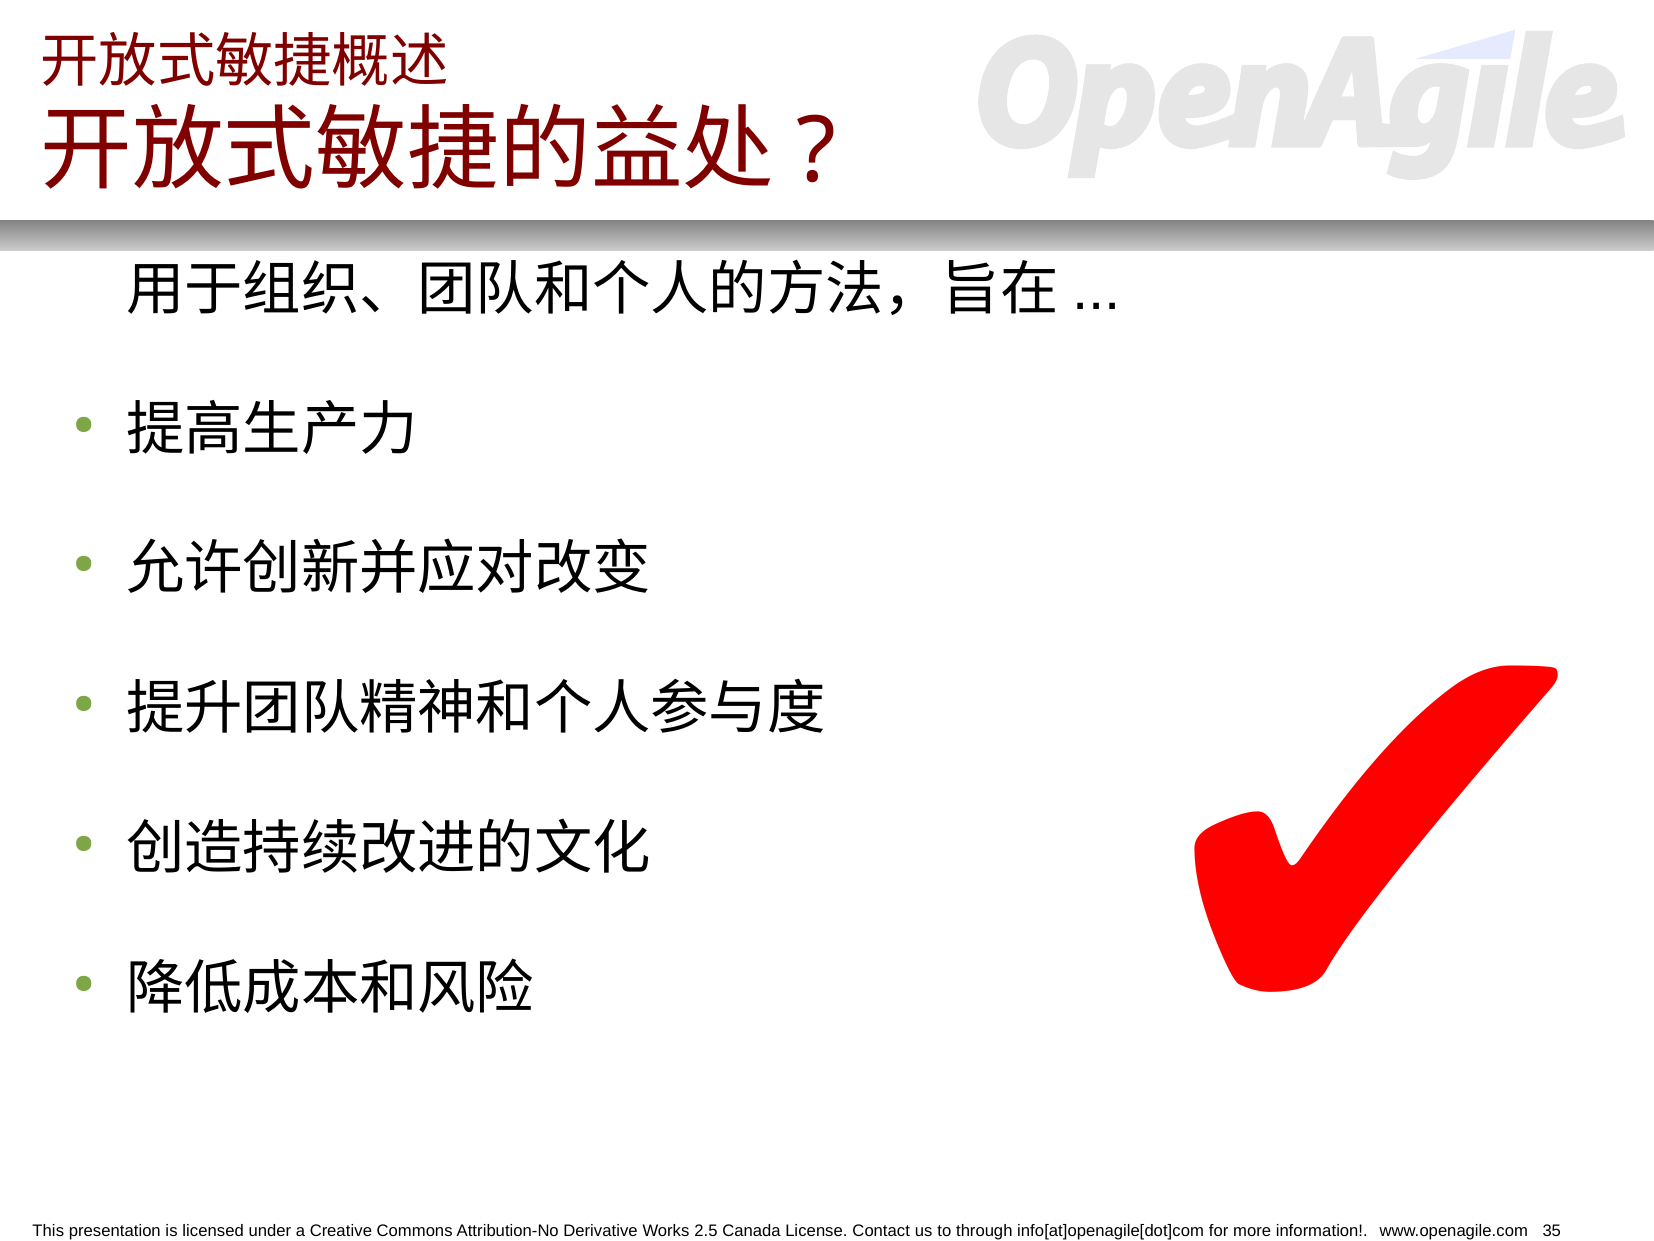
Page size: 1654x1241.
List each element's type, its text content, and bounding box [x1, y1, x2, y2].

list 用于组织、团队和个人的方法，旨在... 提高生产力 允许创新并应对改变 提升团队精神和个人参与度 创造持续改进的文化 降低成本和风险 [37, 251, 1654, 1022]
text_box ✔ [1110, 395, 1648, 1215]
title 开放式敏捷概述 开放式敏捷的益处? [40, 26, 1654, 204]
